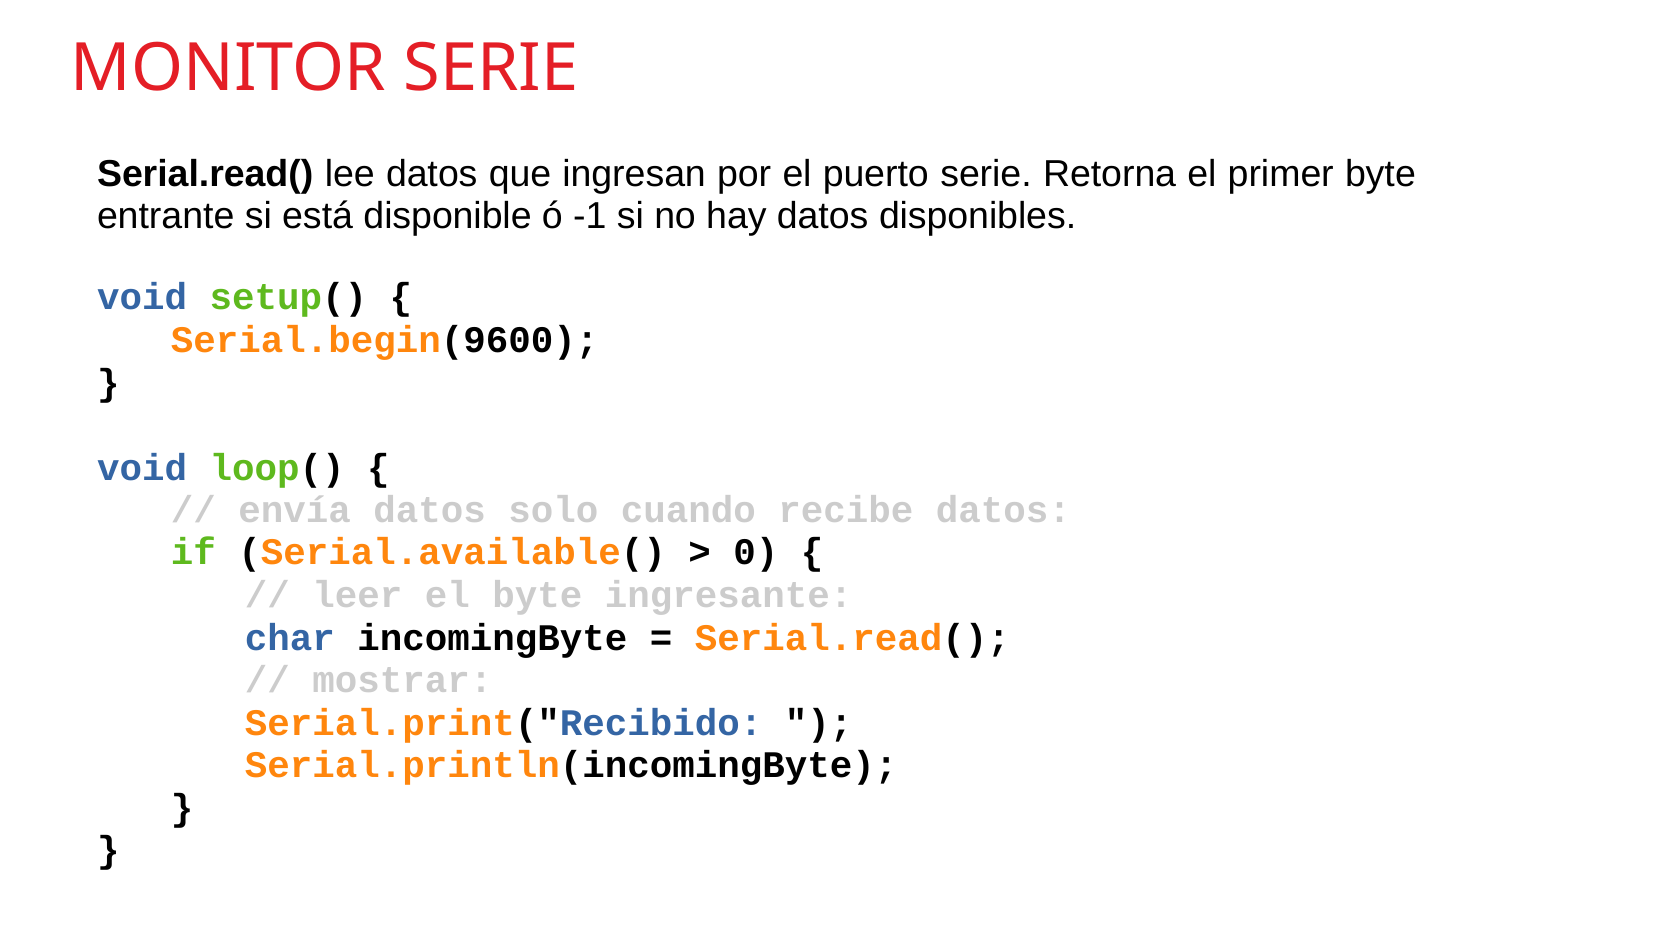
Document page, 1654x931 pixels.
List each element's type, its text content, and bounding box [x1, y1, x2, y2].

title MONITOR SERIE [70, 11, 1347, 118]
text_box Serial.read() lee datos que ingresan por el puerto serie. Retorna el primer byte entrante si está disponible ó -1 si no hay datos disponibles. void setup() { Serial.begin(9600); } void loop() { // envía datos solo cuando recibe datos: if (Serial.available() > 0) { // leer el byte ingresante: char incomingByte = Serial.read(); // mostrar: Serial.print("Recibido: "); Serial.println(incomingByte); } } [82, 144, 1557, 882]
